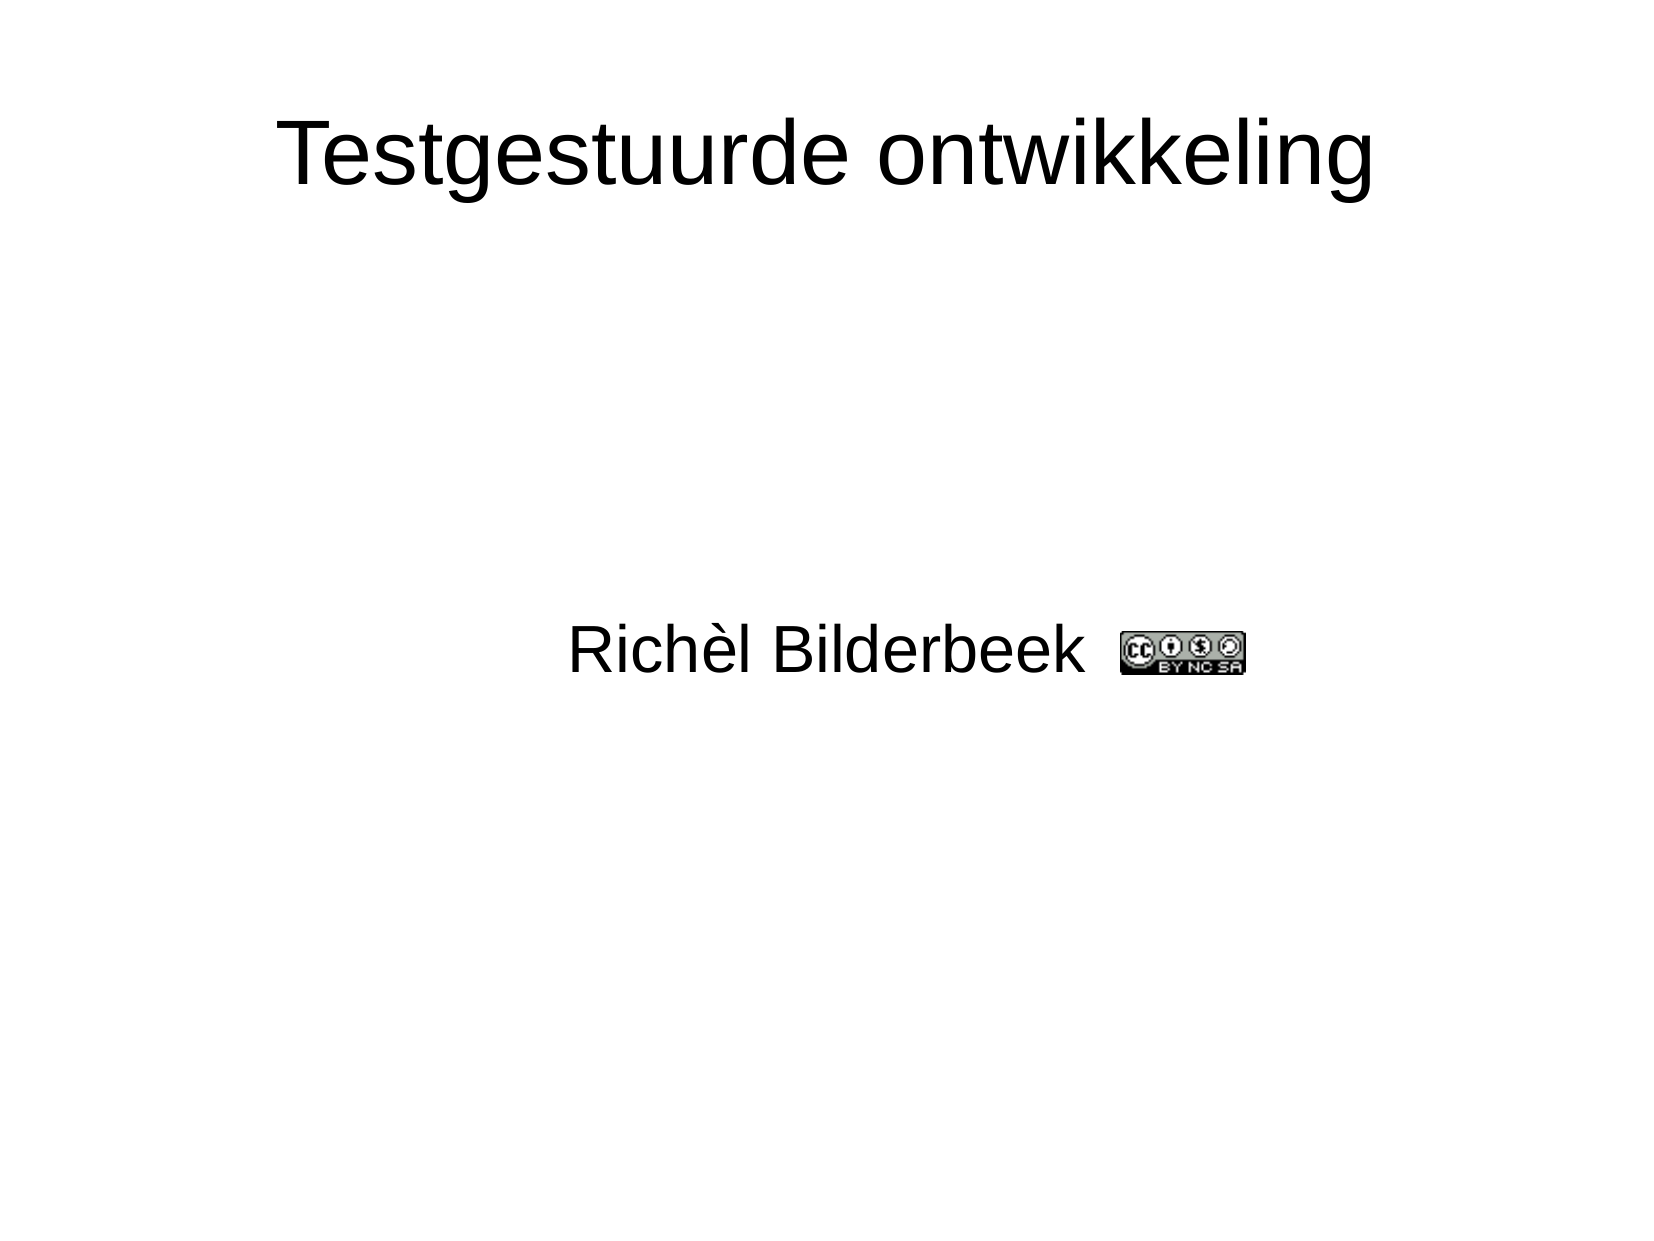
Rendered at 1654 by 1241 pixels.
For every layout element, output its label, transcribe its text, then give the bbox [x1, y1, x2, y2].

subtitle Richèl Bilderbeek [82, 290, 1571, 1010]
title Testgestuurde ontwikkeling [82, 49, 1571, 257]
picture [1120, 631, 1246, 676]
